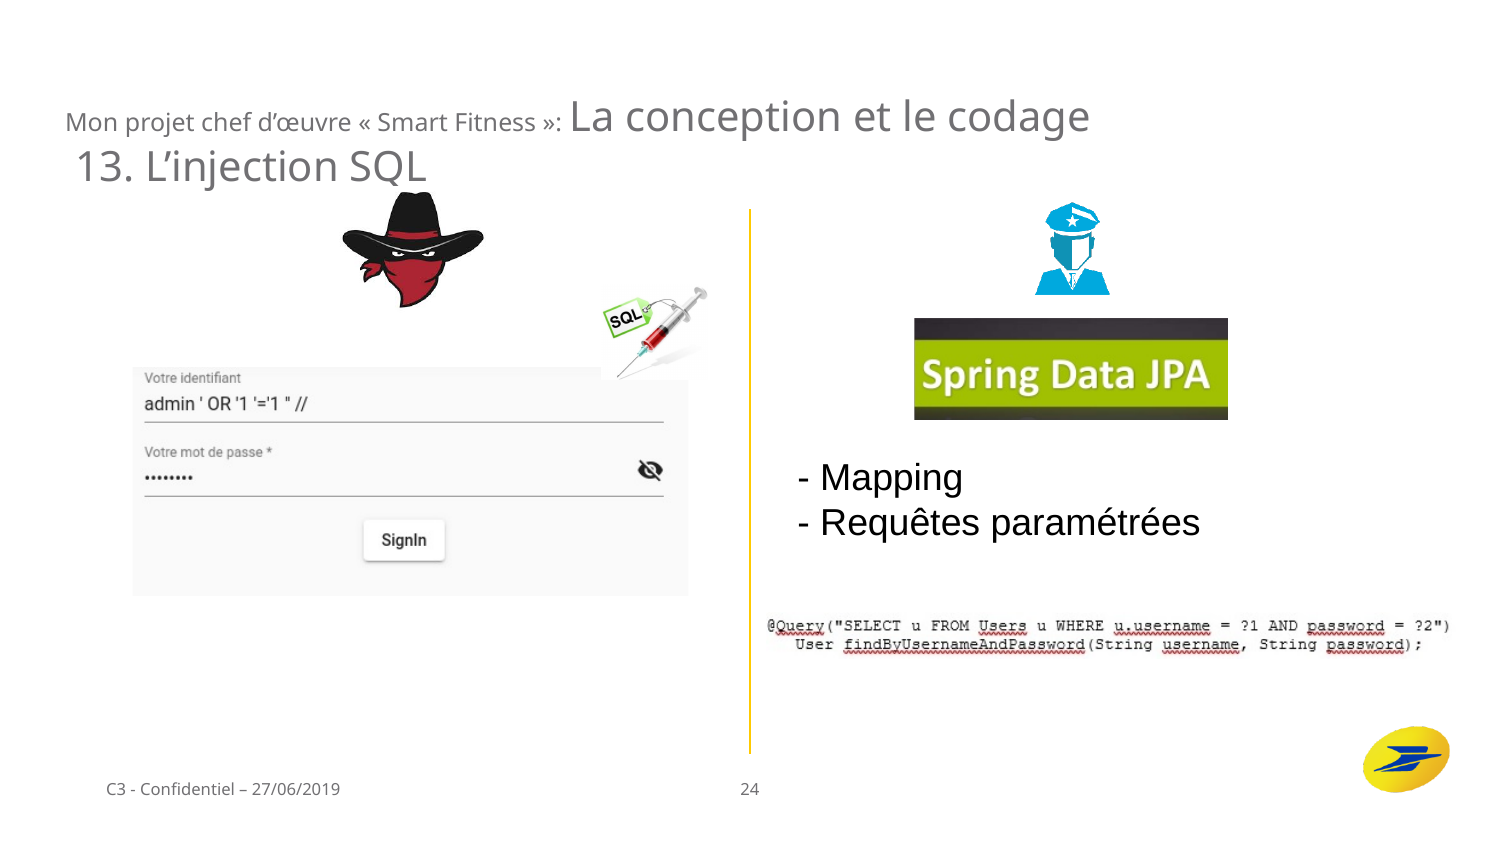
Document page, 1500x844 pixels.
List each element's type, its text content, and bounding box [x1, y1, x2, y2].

picture [766, 612, 1458, 659]
picture [334, 186, 492, 313]
picture [132, 284, 708, 596]
text_box - Mapping - Requêtes paramétrées [772, 446, 1371, 551]
picture [1017, 196, 1125, 303]
picture [1346, 702, 1465, 821]
picture [914, 318, 1228, 420]
title Mon projet chef d’œuvre « Smart Fitness »: La conception et le codage 13. L’injection SQL [64, 89, 1436, 169]
